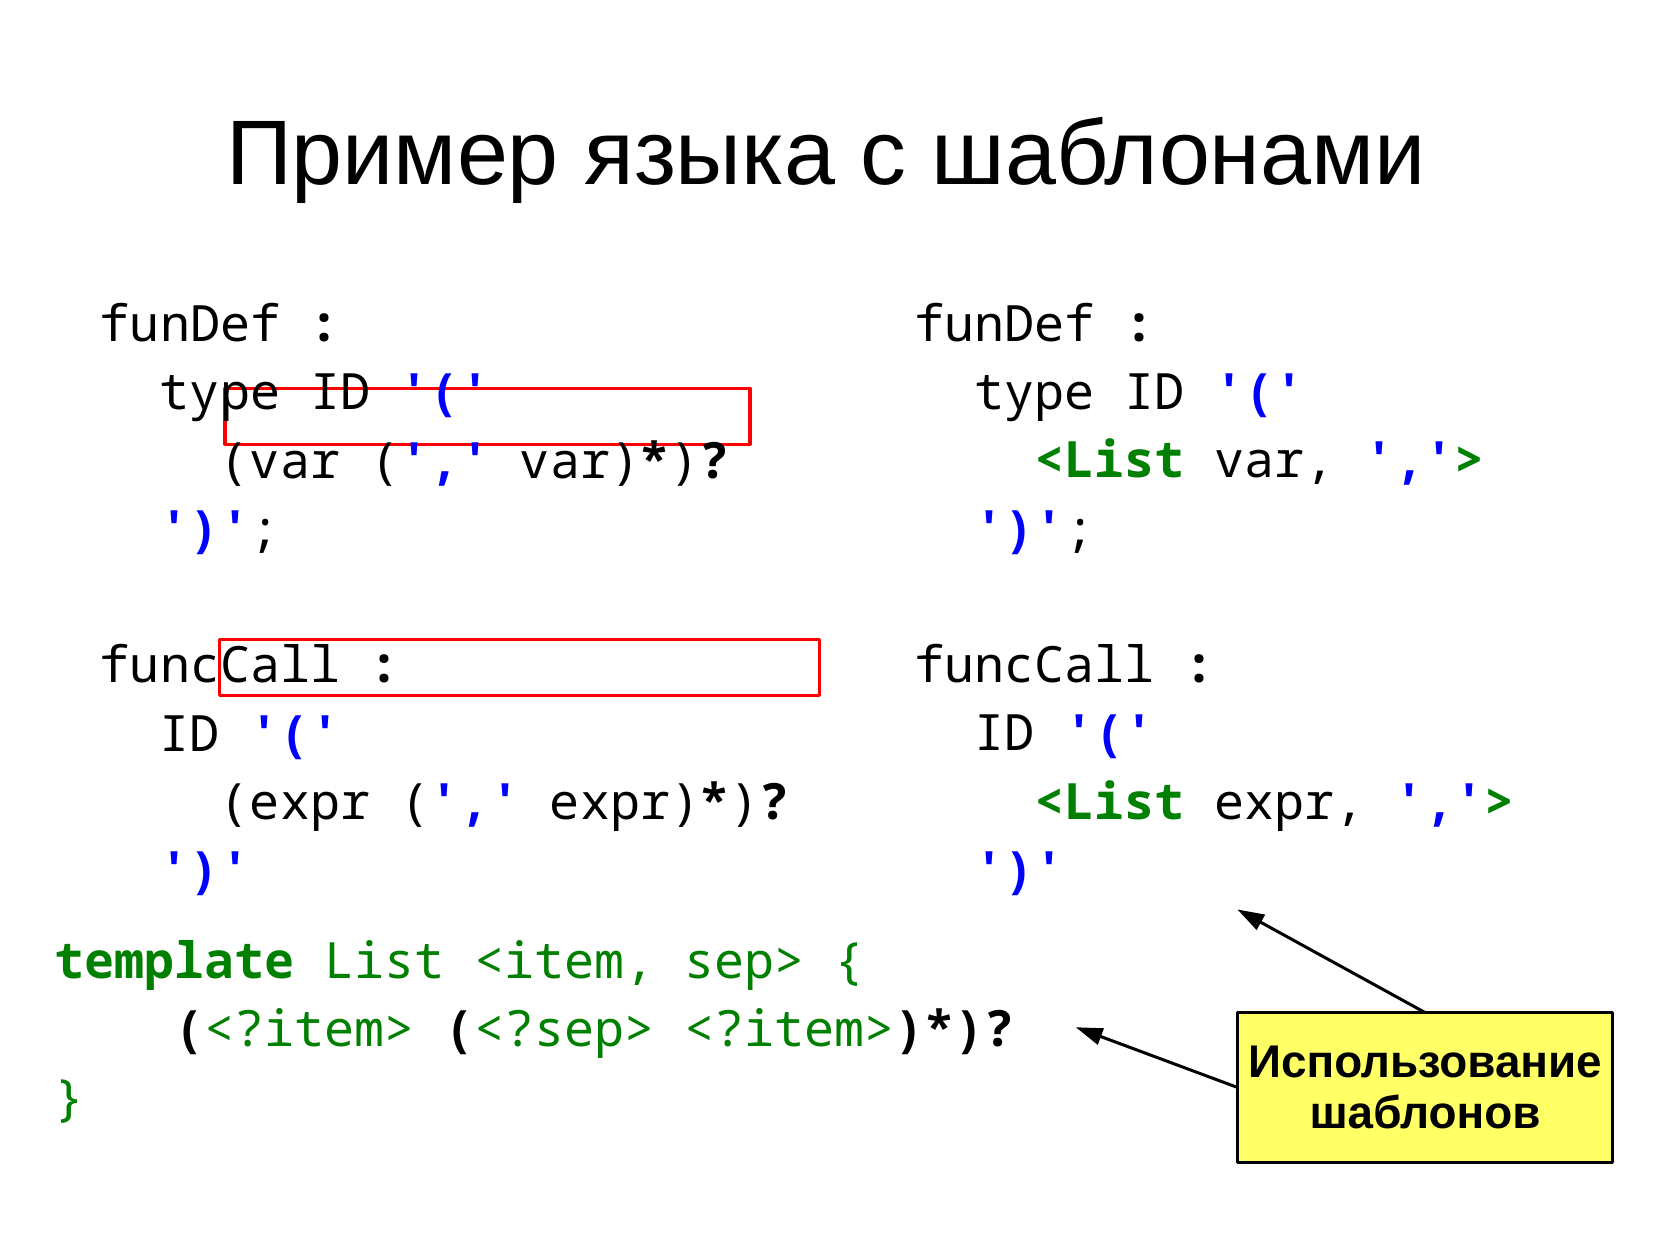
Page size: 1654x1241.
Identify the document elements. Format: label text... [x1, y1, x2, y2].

text_box funDef : type ID '(' <List var, ','> ')'; funcCall : ID '(' <List expr, ','> ')' [900, 280, 1576, 746]
text_box funDef : type ID '(' (var (',' var)*)? ')'; funcCall : ID '(' (expr (',' expr)*)? ')' [85, 280, 863, 746]
text_box template List <item, sep> { (<?item> (<?sep> <?item>)*)? } [39, 917, 1076, 1083]
text_box Использование шаблонов [1237, 1012, 1613, 1163]
title Пример языка с шаблонами [82, 56, 1571, 250]
